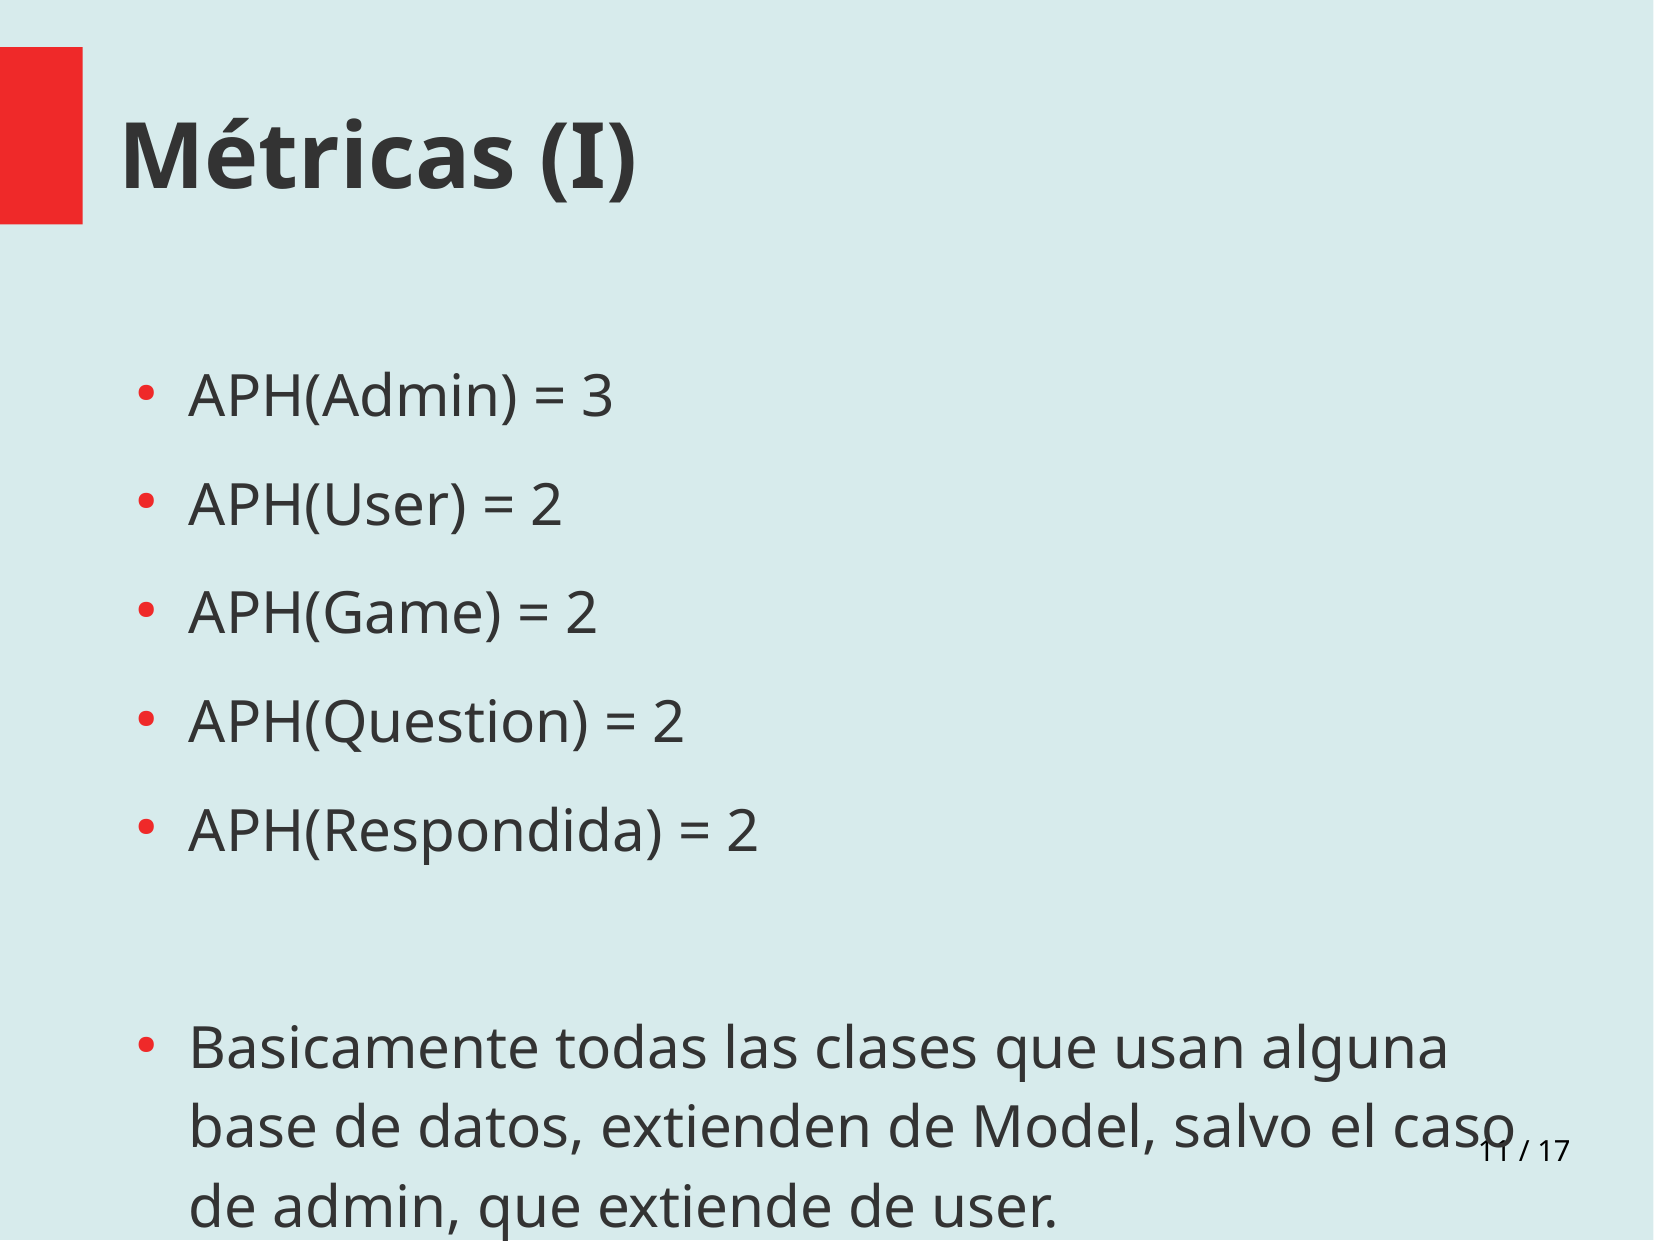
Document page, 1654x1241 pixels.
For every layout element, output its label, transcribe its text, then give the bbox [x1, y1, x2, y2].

list APH(Admin) = 3 APH(User) = 2 APH(Game) = 2 APH(Question) = 2 APH(Respondida) = 2 Basicamente todas las clases que usan alguna base de datos, extienden de Model, salvo el caso de admin, que extiende de user. [118, 354, 1536, 1074]
title Métricas (I) [118, 49, 1571, 257]
